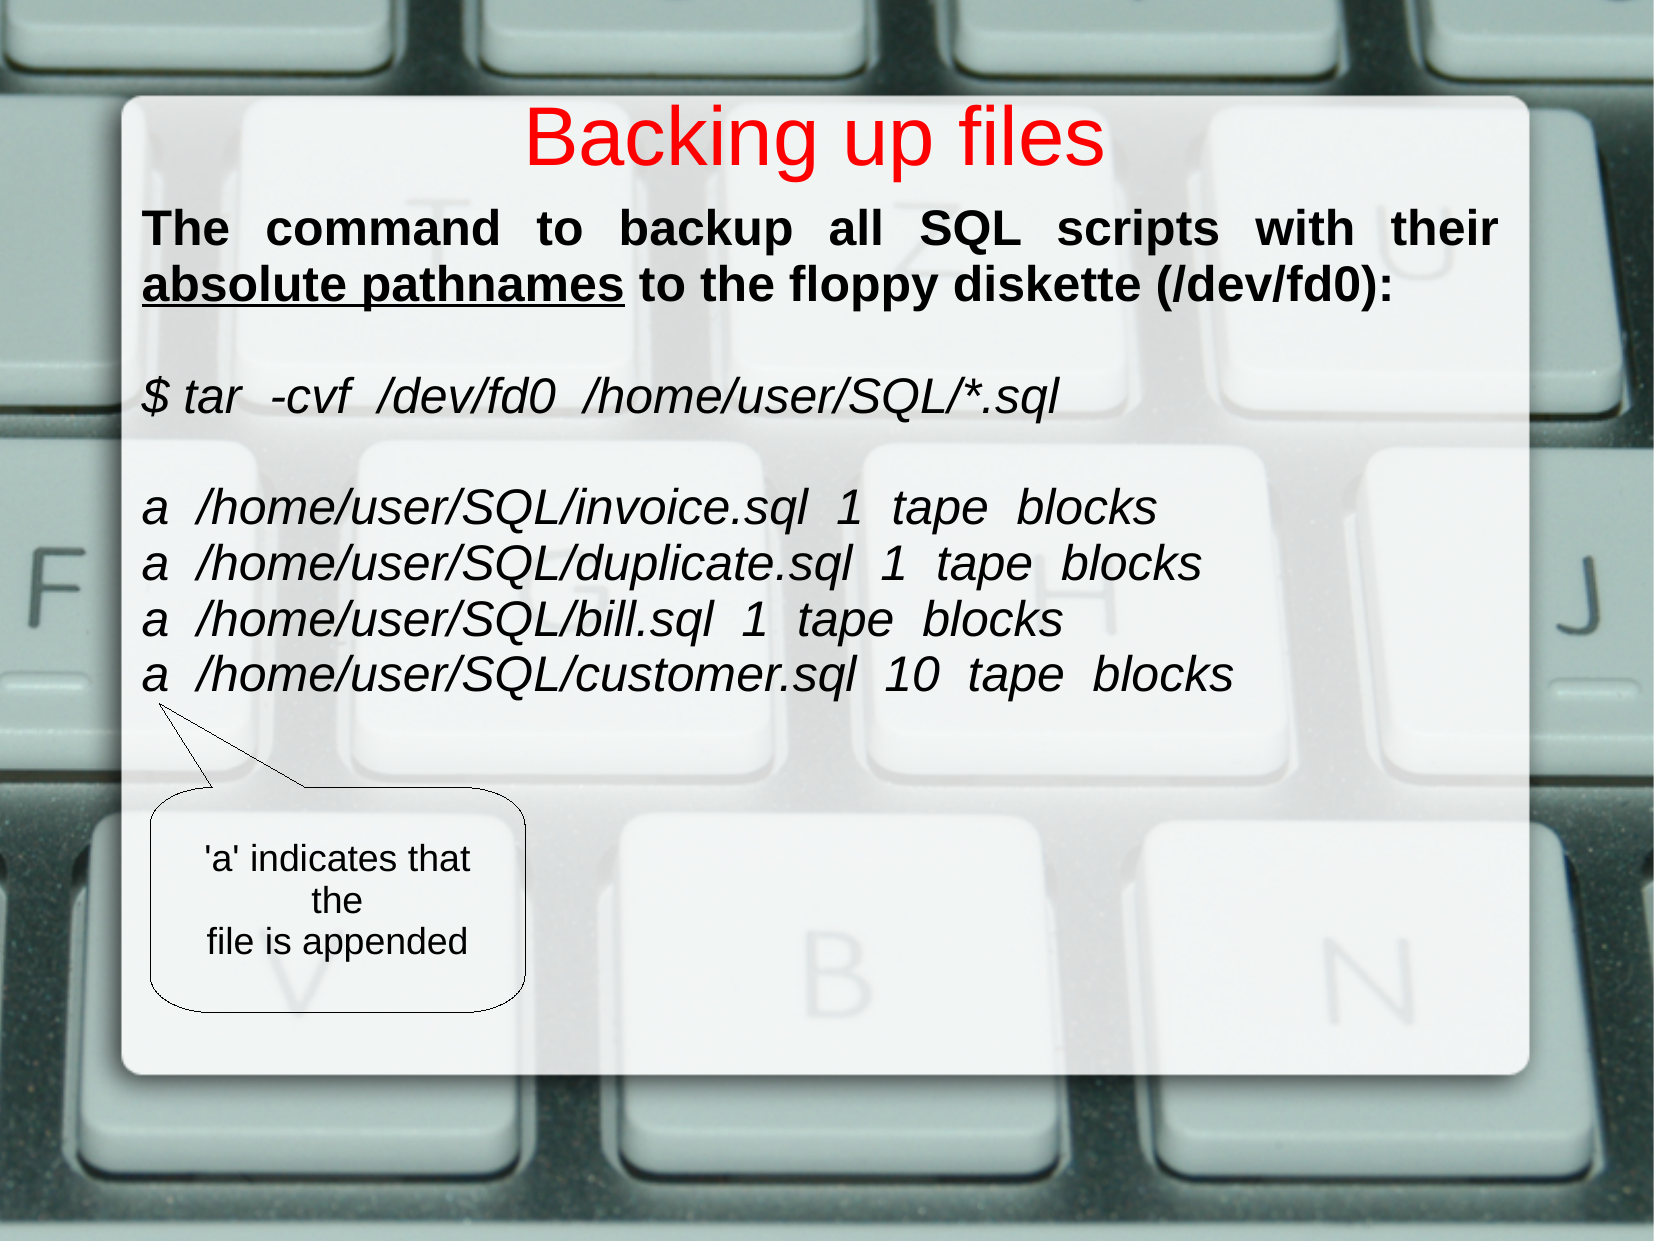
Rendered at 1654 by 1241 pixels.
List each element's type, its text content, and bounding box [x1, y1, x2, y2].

subtitle The command to backup all SQL scripts with their absolute pathnames to the floppy diskette (/dev/fd0): $ tar -cvf /dev/fd0 /home/user/SQL/*.sql a /home/user/SQL/invoice.sql 1 tape blocks a /home/user/SQL/duplicate.sql 1 tape blocks a /home/user/SQL/bill.sql 1 tape blocks a /home/user/SQL/customer.sql 10 tape blocks [141, 187, 1501, 1051]
picture [0, 0, 1654, 1241]
title Backing up files [129, 89, 1501, 183]
text_box 'a' indicates that the file is appended [150, 703, 526, 1013]
